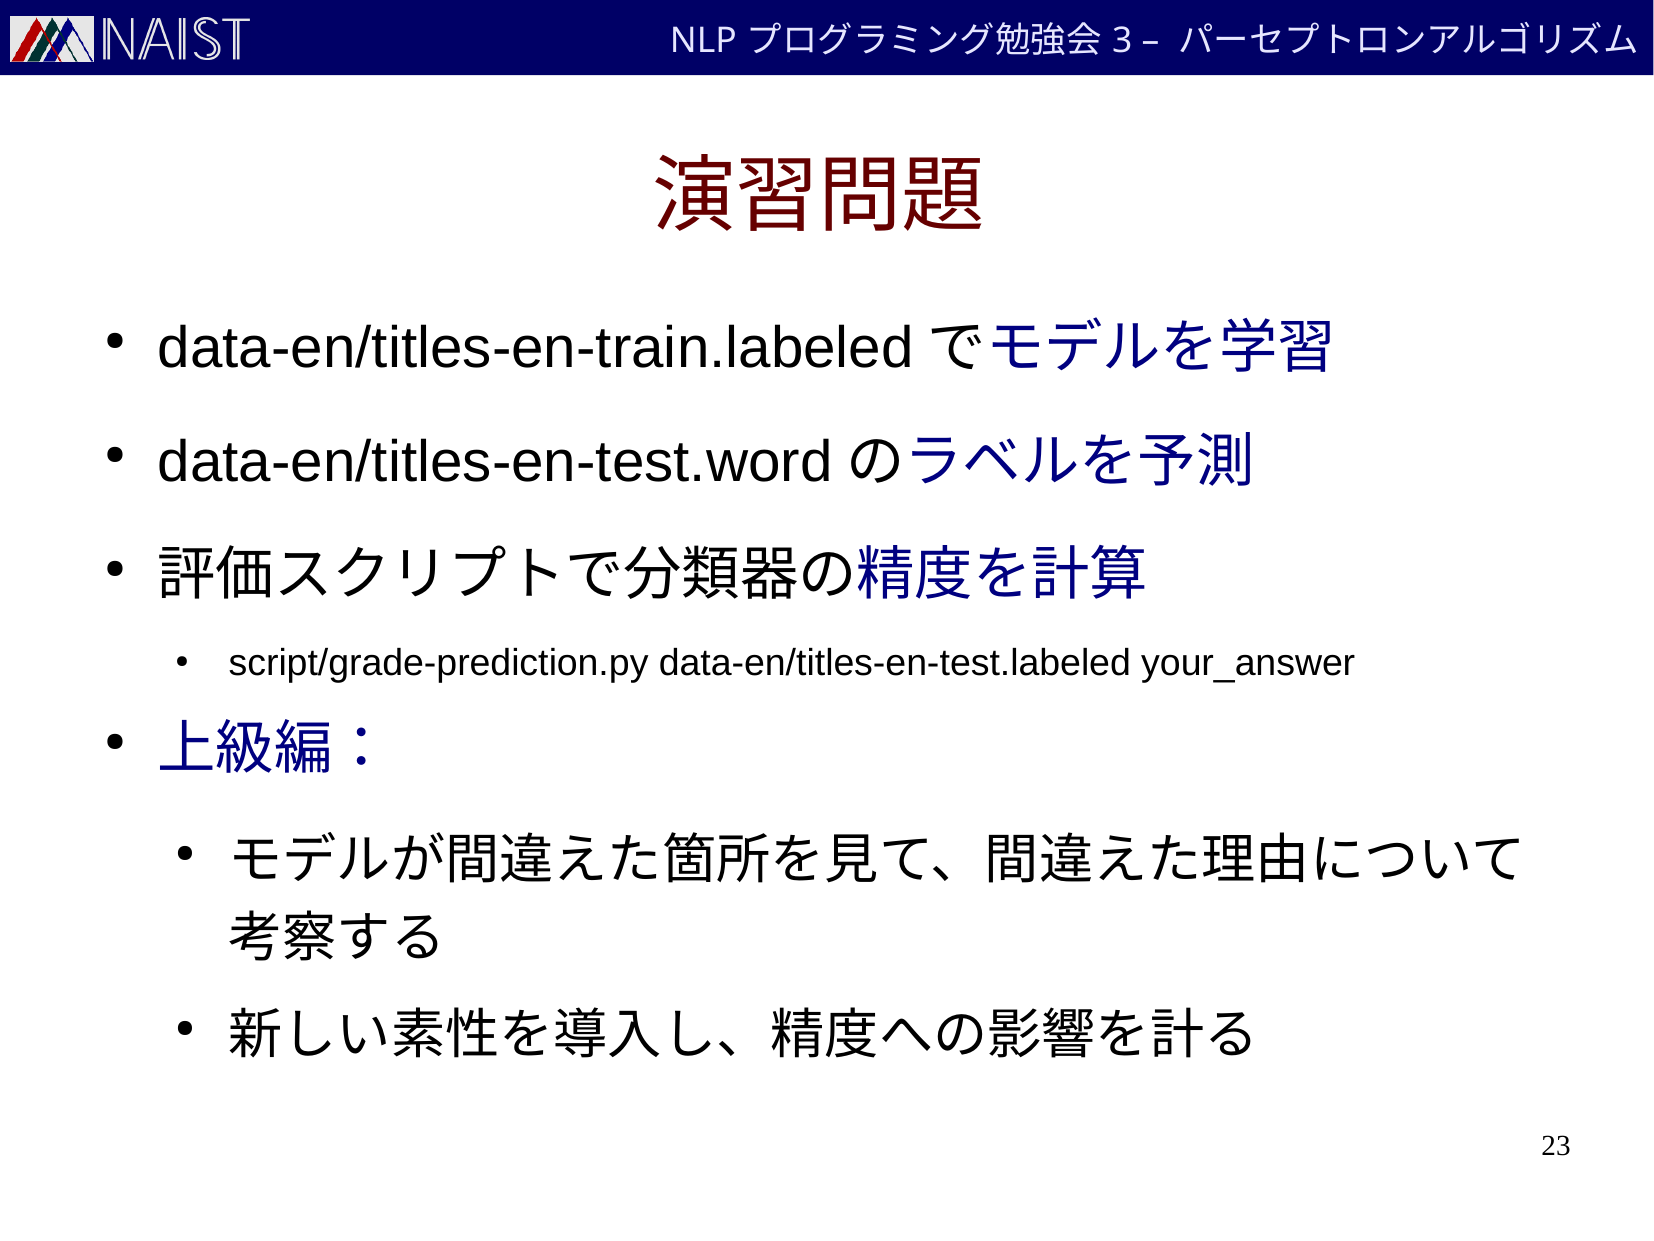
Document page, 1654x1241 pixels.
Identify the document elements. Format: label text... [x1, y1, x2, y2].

picture [10, 16, 94, 62]
picture [102, 17, 251, 60]
title 演習問題 [75, 92, 1564, 285]
list data-en/titles-en-train.labeledでモデルを学習 data-en/titles-en-test.wordのラベルを予測 評価スクリプトで分類器の精度を計算 script/grade-prediction.py data-en/titles-en-test.labeled your_answer 上級編： モデルが間違えた箇所を見て、間違えた理由について考察する 新しい素性を導入し、精度への影響を計る [86, 300, 1576, 1119]
